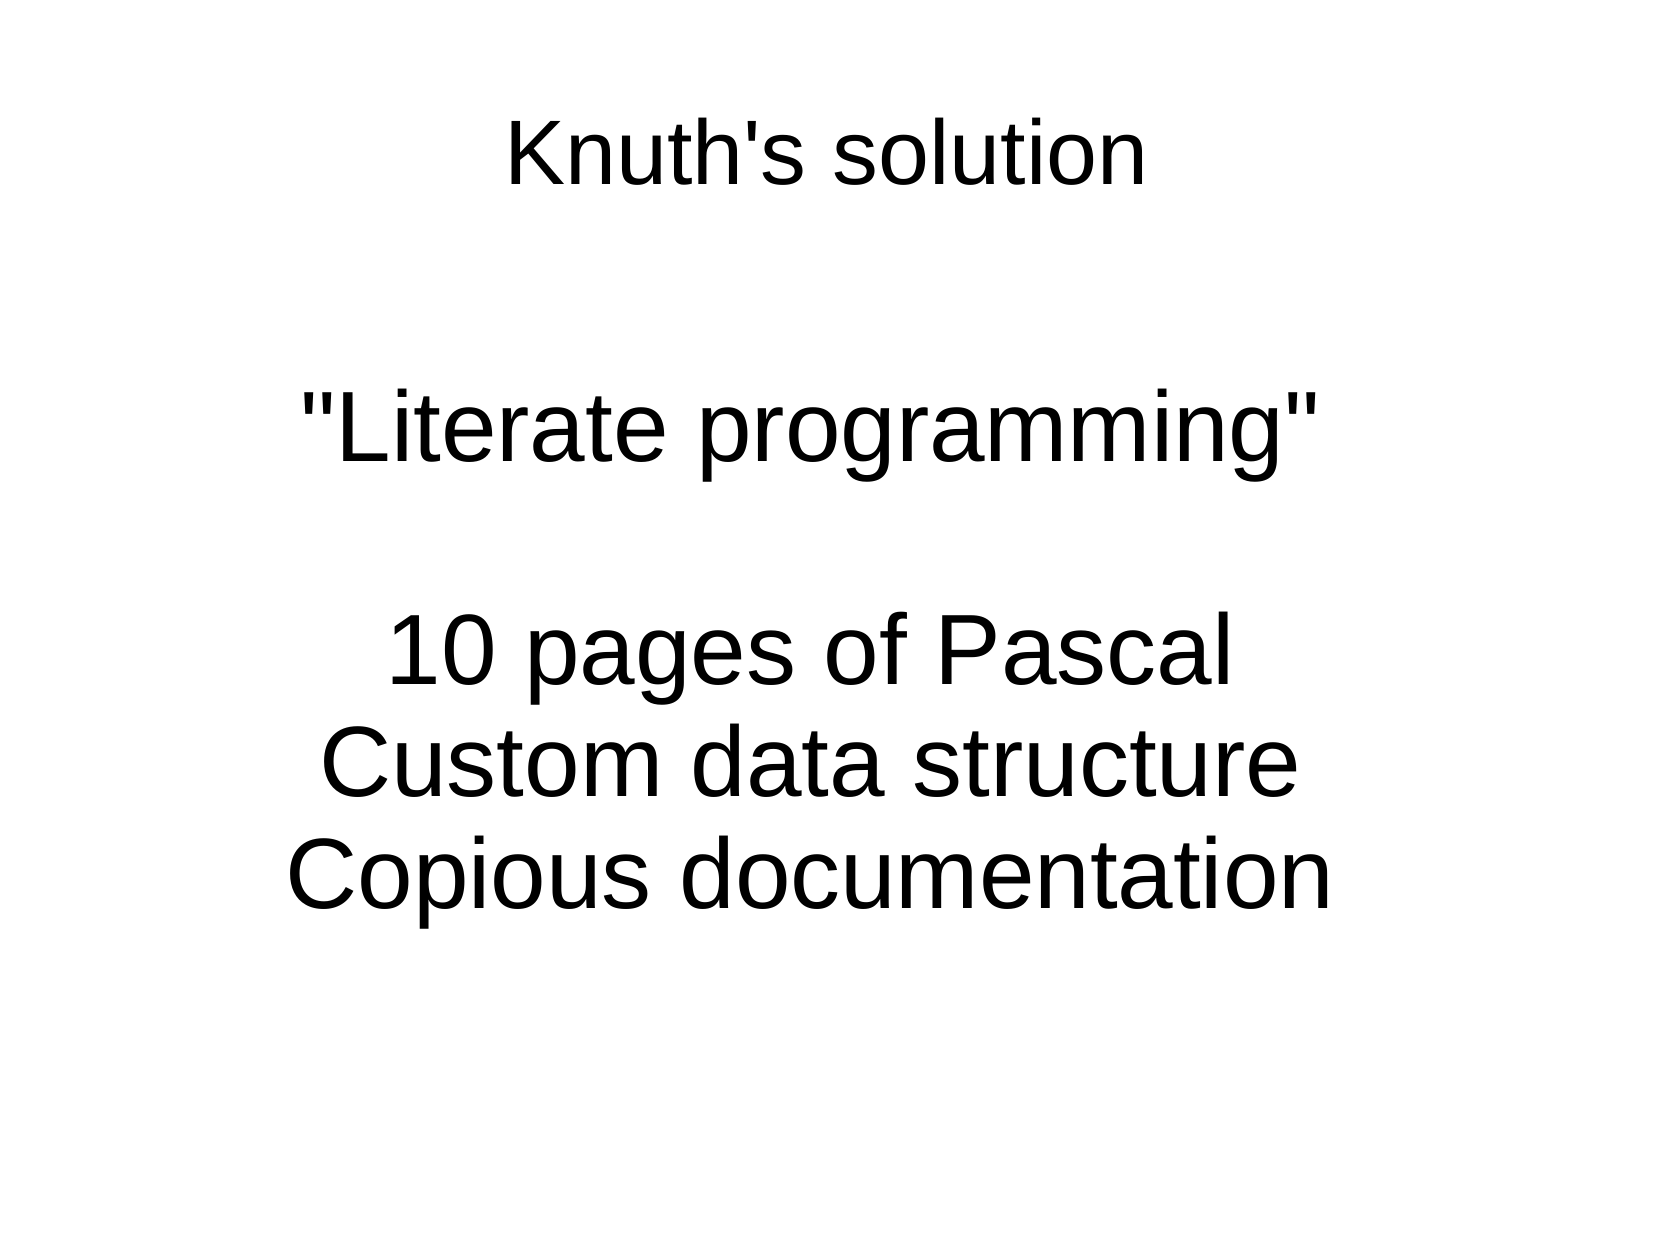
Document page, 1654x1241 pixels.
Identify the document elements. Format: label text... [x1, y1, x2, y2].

title Knuth's solution [82, 49, 1571, 257]
text_box "Literate programming" 10 pages of Pascal Custom data structure Copious documentation [82, 290, 1538, 1010]
